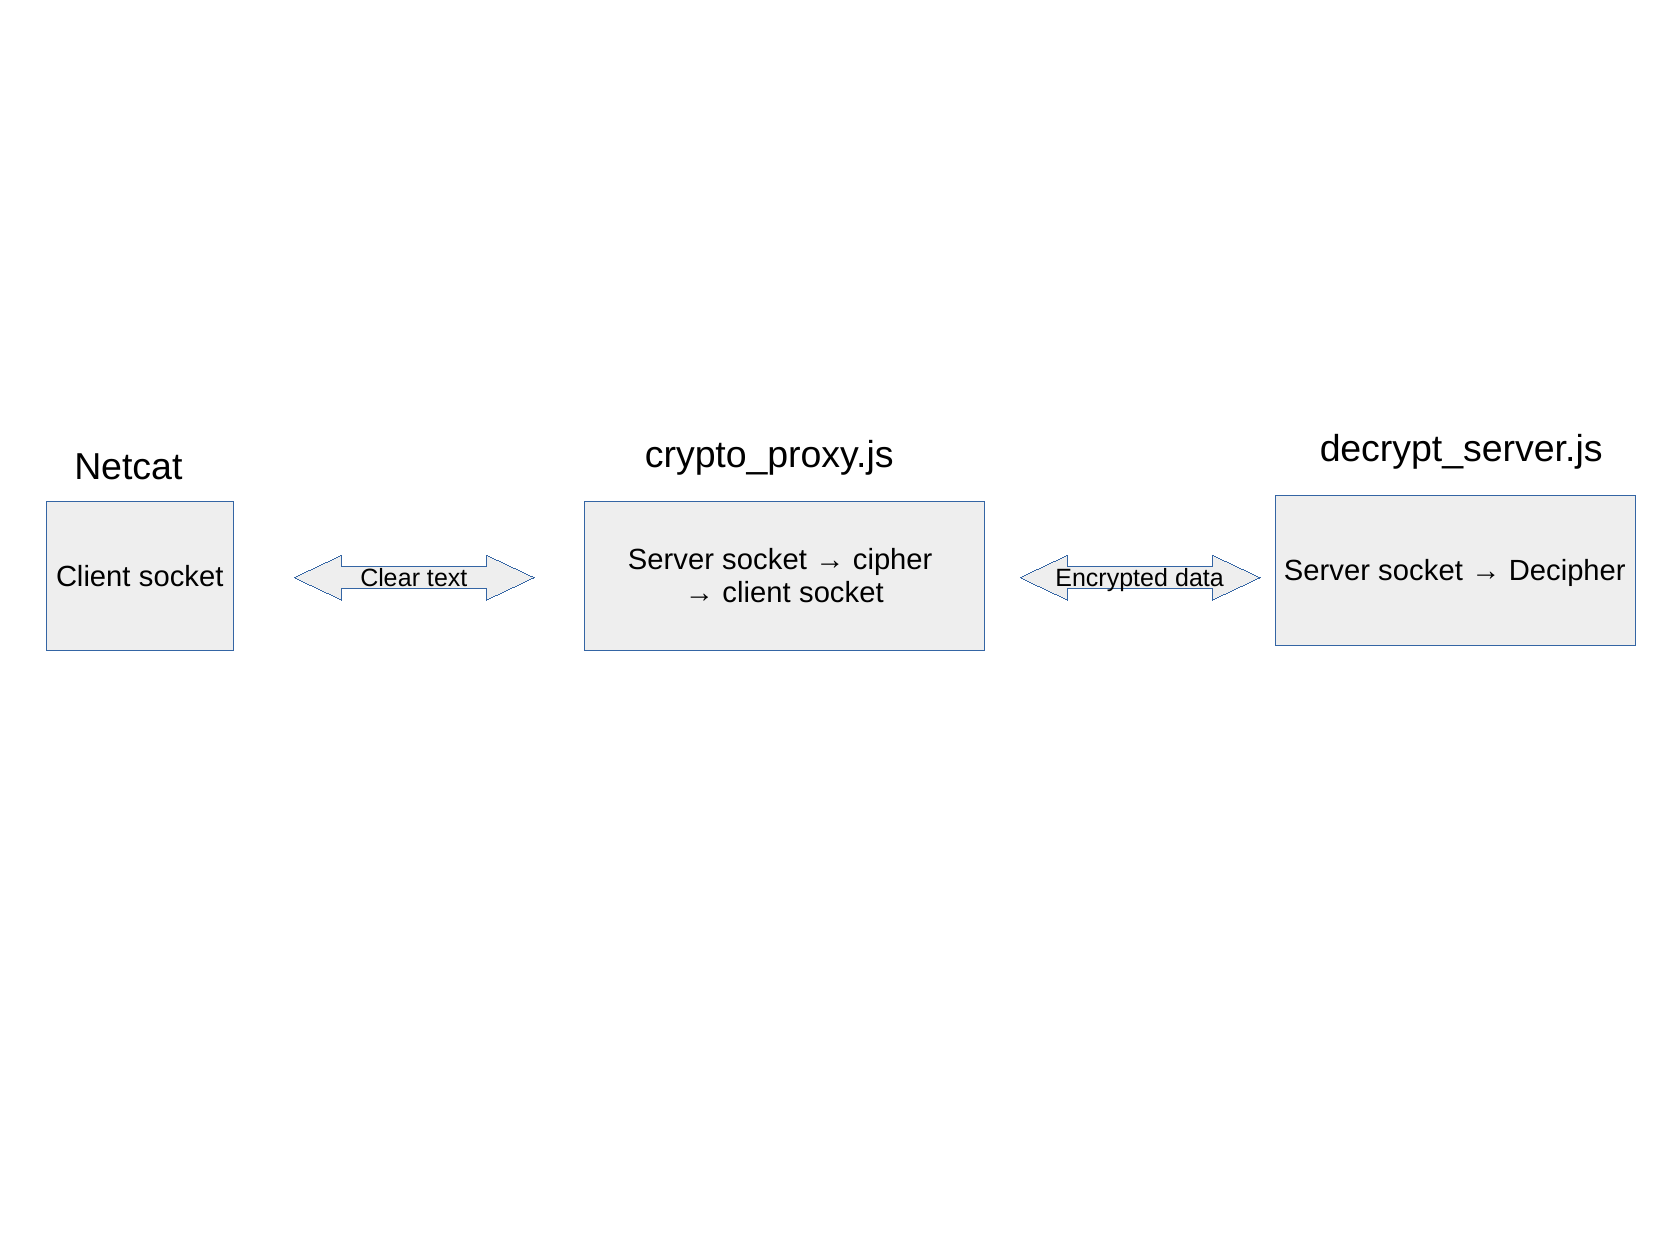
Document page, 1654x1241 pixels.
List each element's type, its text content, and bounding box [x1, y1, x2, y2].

text_box Client socket [46, 501, 234, 651]
text_box crypto_proxy.js [630, 426, 961, 526]
text_box Clear text [294, 555, 535, 601]
text_box decrypt_server.js [1305, 420, 1621, 519]
text_box Server socket → cipher → client socket [584, 501, 985, 651]
text_box Encrypted data [1020, 555, 1261, 601]
text_box Server socket → Decipher [1275, 495, 1636, 646]
text_box Netcat [59, 438, 390, 537]
